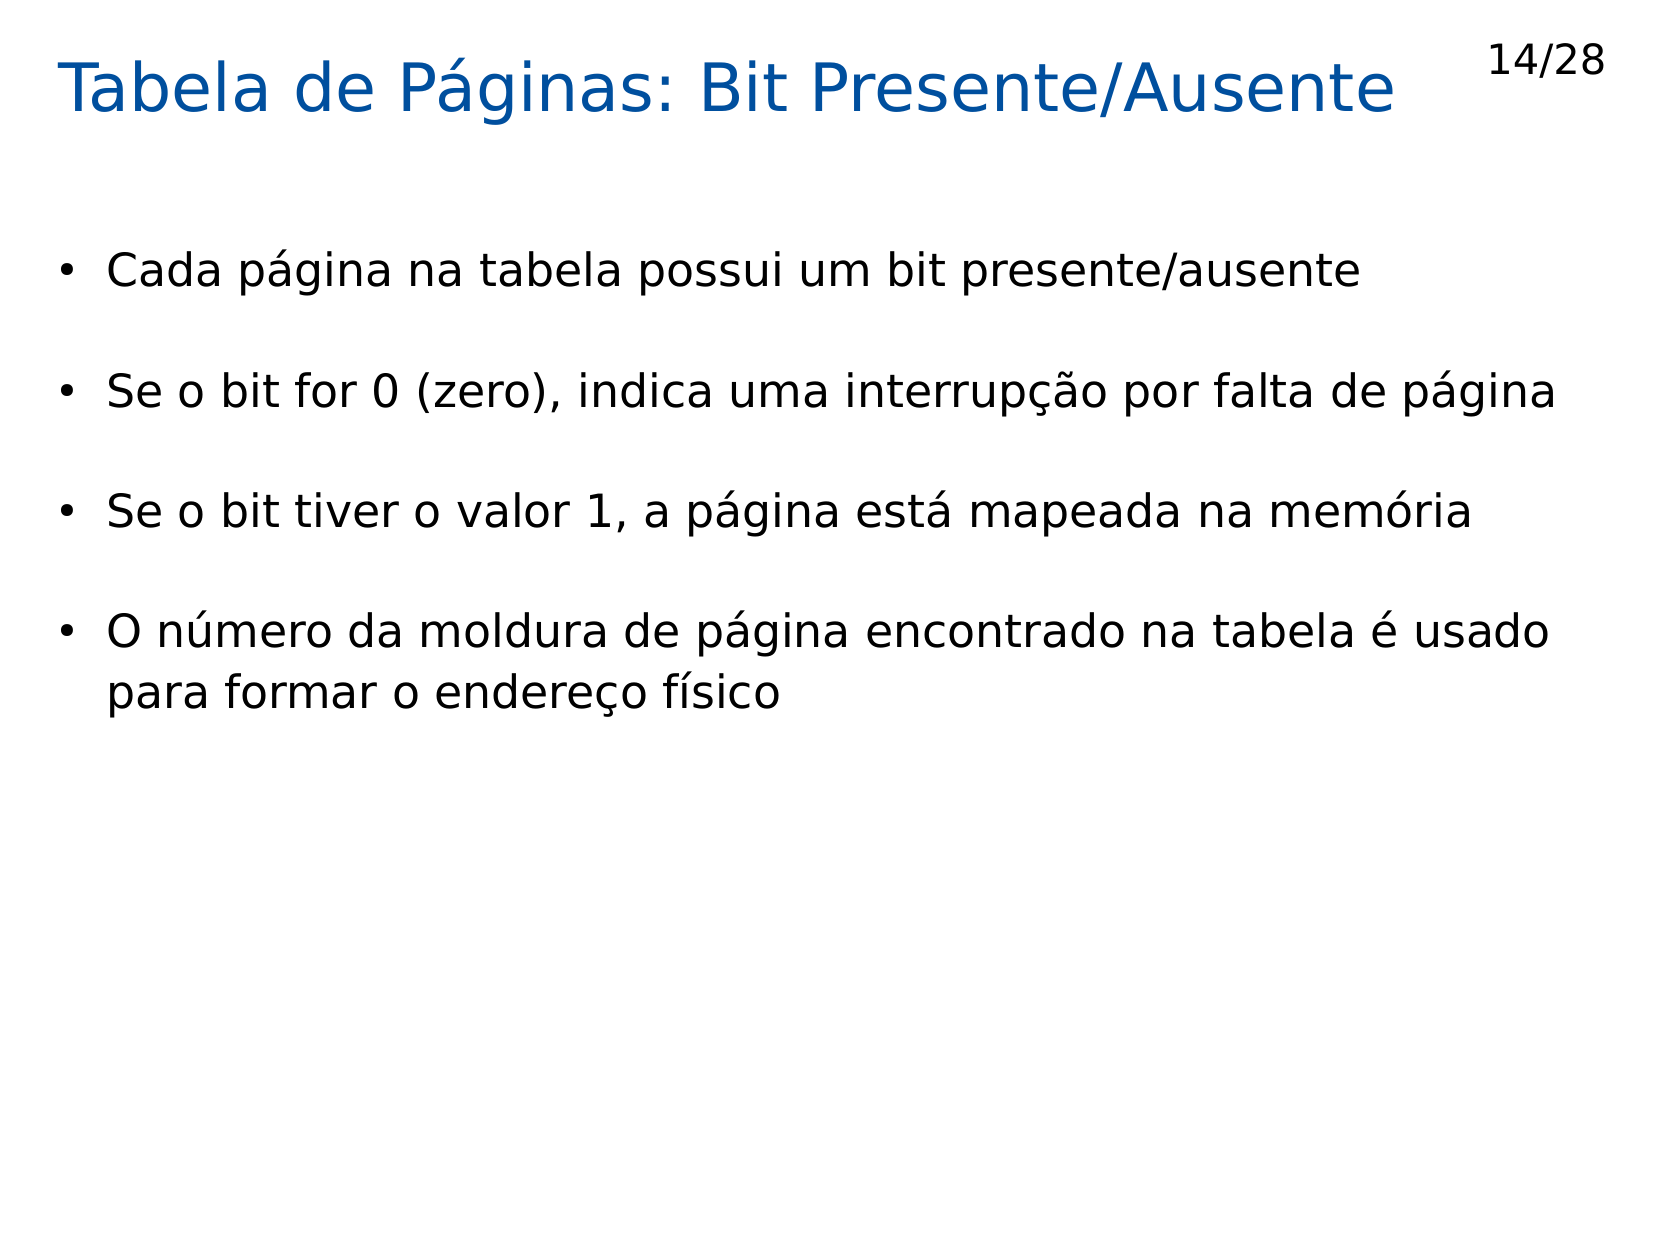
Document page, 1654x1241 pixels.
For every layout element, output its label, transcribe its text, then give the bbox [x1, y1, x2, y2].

list Cada página na tabela possui um bit presente/ausente Se o bit for 0 (zero), indica uma interrupção por falta de página Se o bit tiver o valor 1, a página está mapeada na memória O número da moldura de página encontrado na tabela é usado para formar o endereço físico [59, 236, 1595, 1211]
title Tabela de Páginas: Bit Presente/Ausente [59, 29, 1506, 148]
